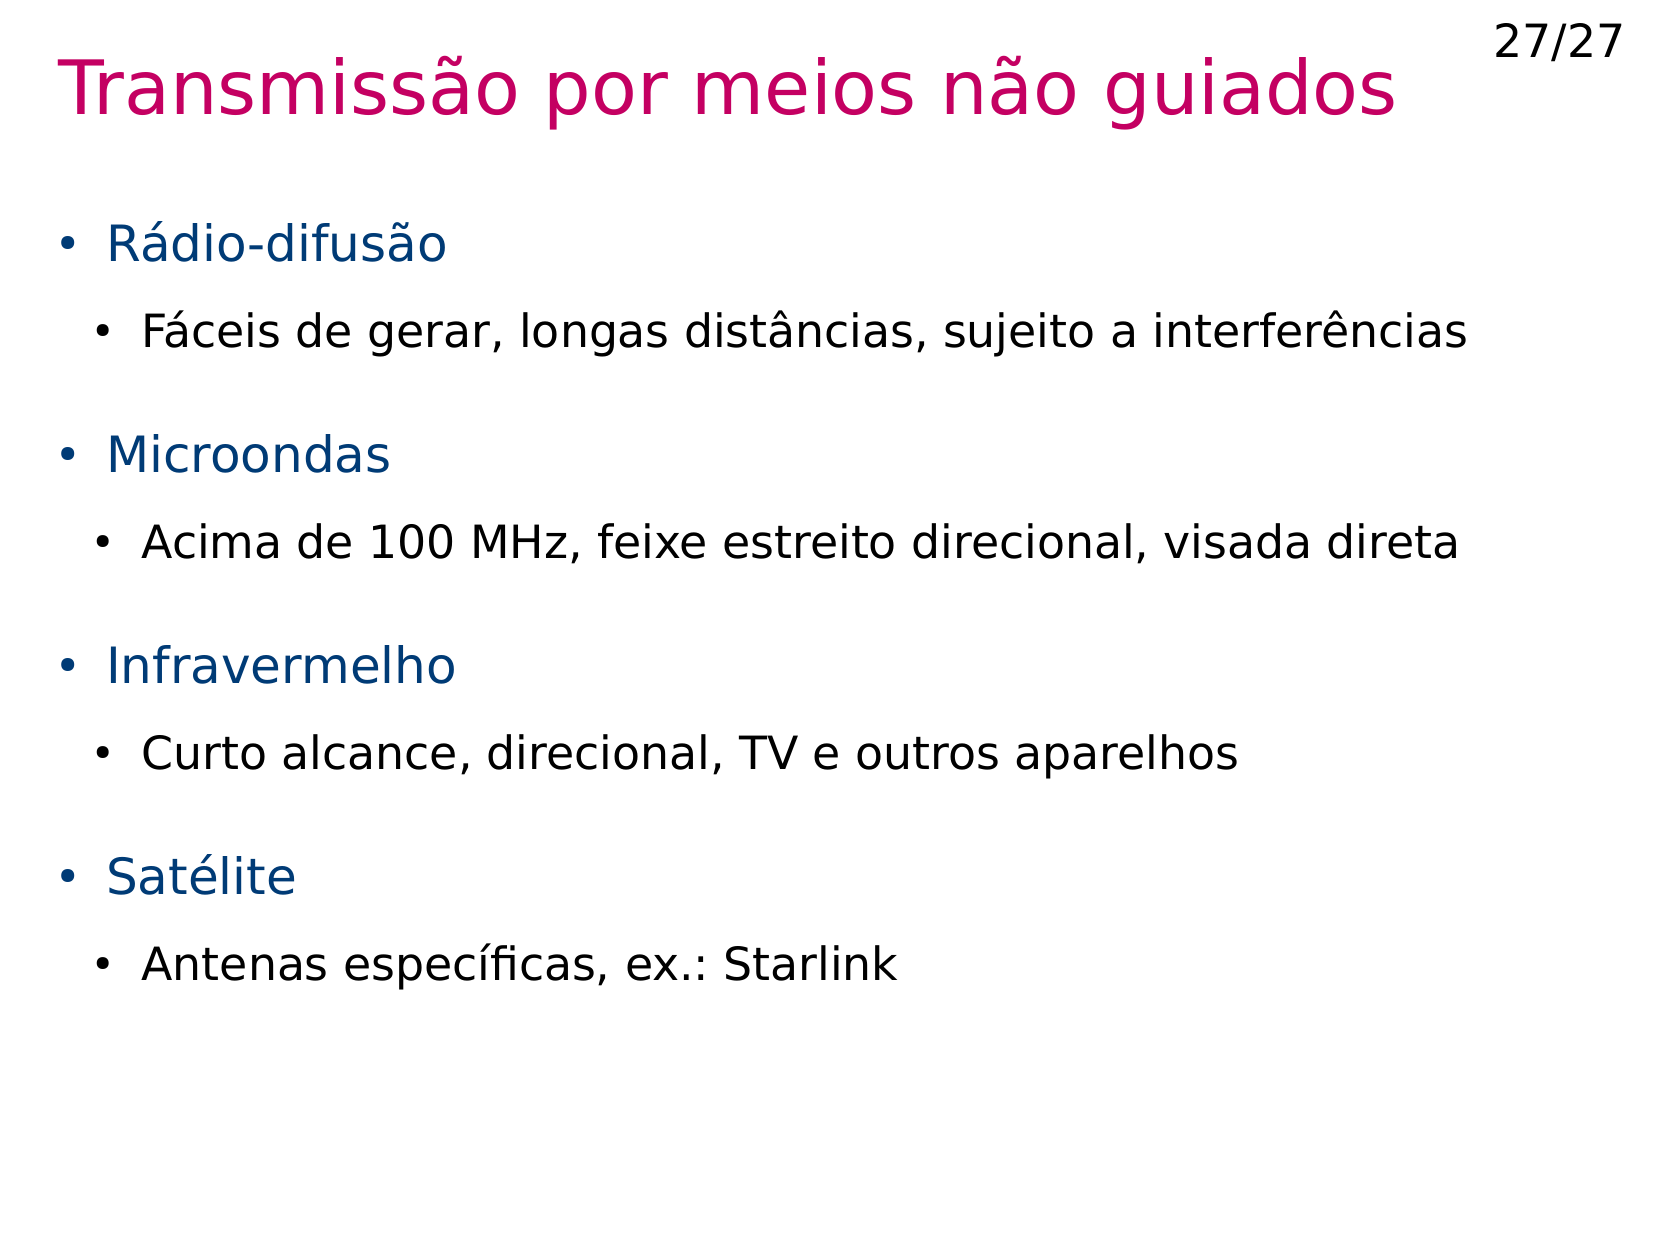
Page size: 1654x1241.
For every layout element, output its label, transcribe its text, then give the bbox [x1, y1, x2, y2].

title Transmissão por meios não guiados [59, 29, 1625, 148]
list Rádio-difusão Fáceis de gerar, longas distâncias, sujeito a interferências Microondas Acima de 100 MHz, feixe estreito direcional, visada direta Infravermelho Curto alcance, direcional, TV e outros aparelhos Satélite Antenas específicas, ex.: Starlink [59, 206, 1625, 1211]
